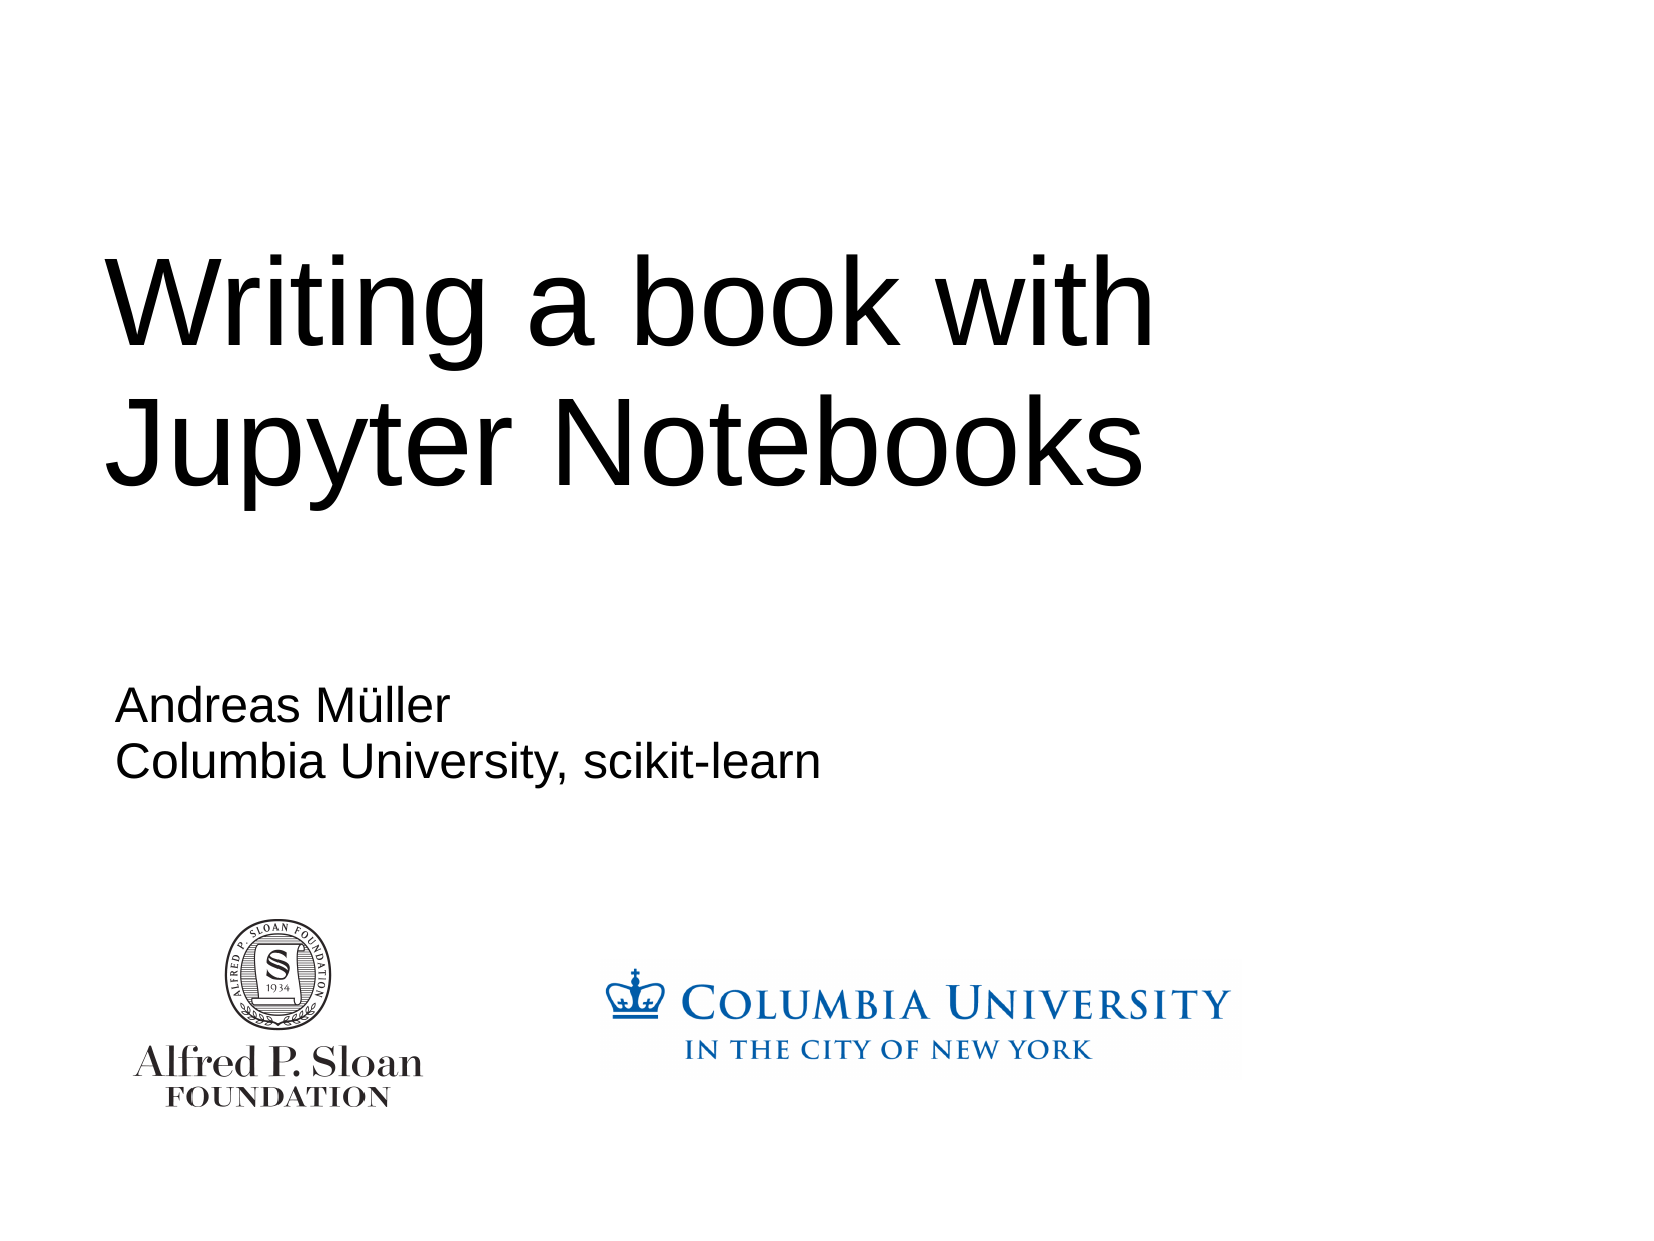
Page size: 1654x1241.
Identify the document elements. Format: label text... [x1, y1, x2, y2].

picture [600, 959, 1242, 1081]
picture [107, 914, 451, 1111]
text_box Writing a book with Jupyter Notebooks [90, 225, 1531, 856]
